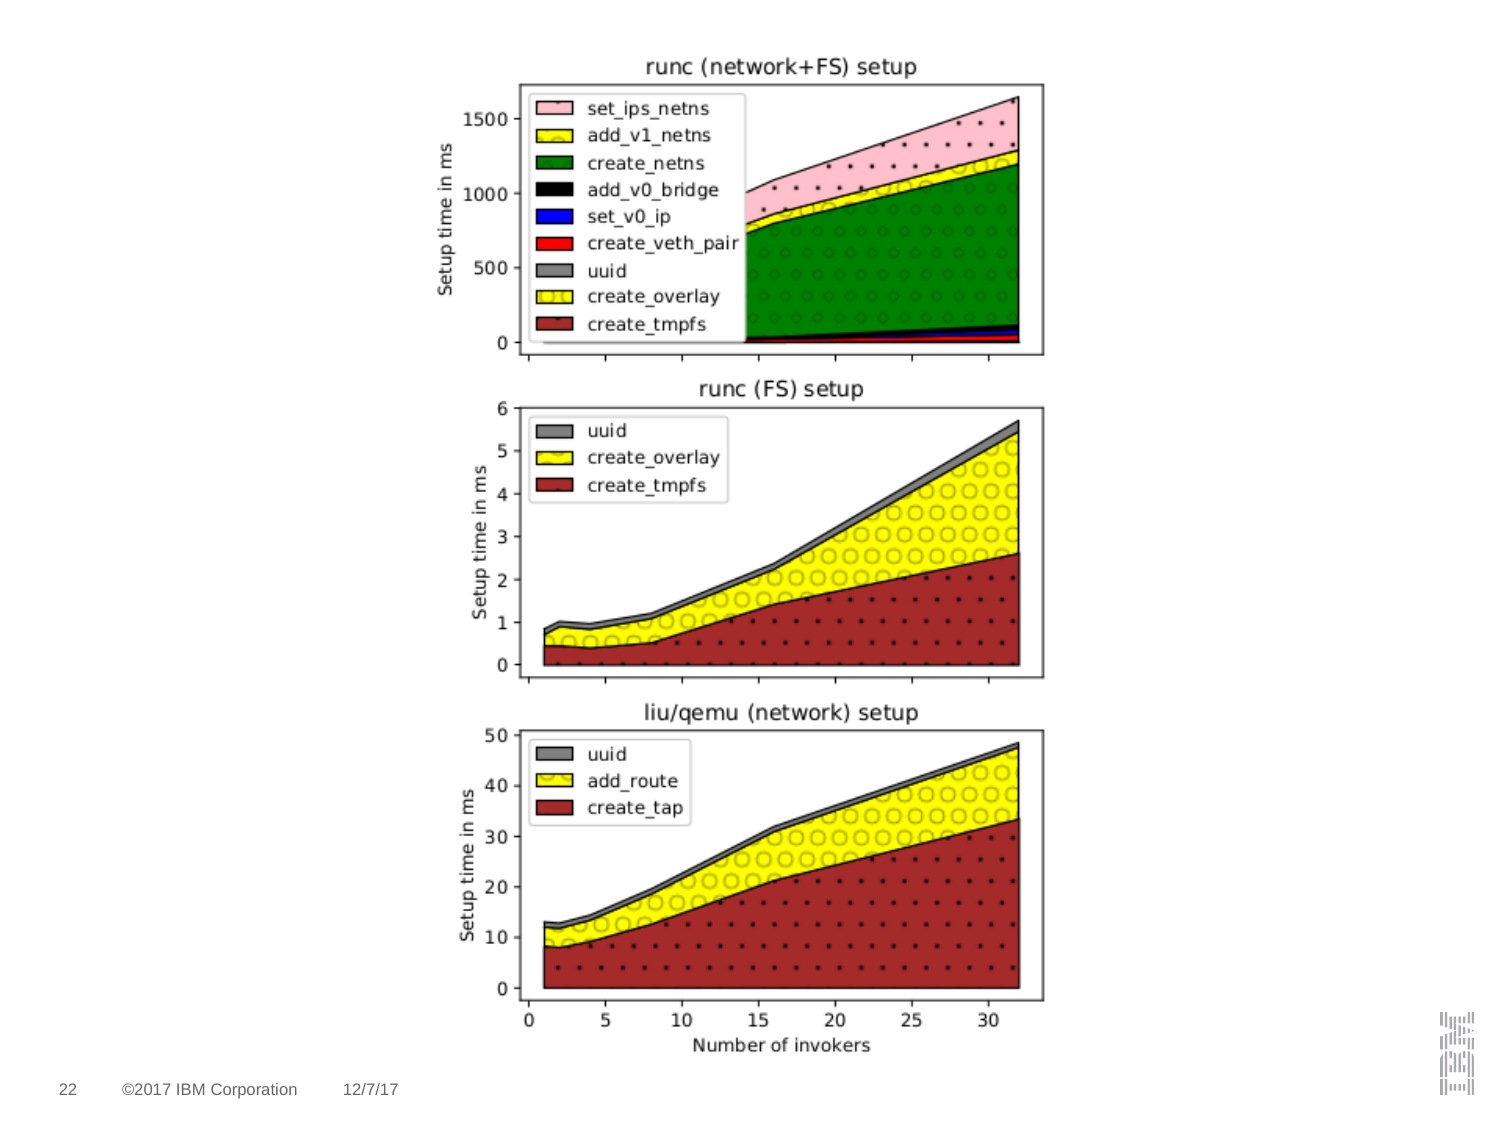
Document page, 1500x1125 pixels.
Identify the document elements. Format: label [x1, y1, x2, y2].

picture [411, 26, 1090, 1081]
picture [1440, 1012, 1474, 1095]
